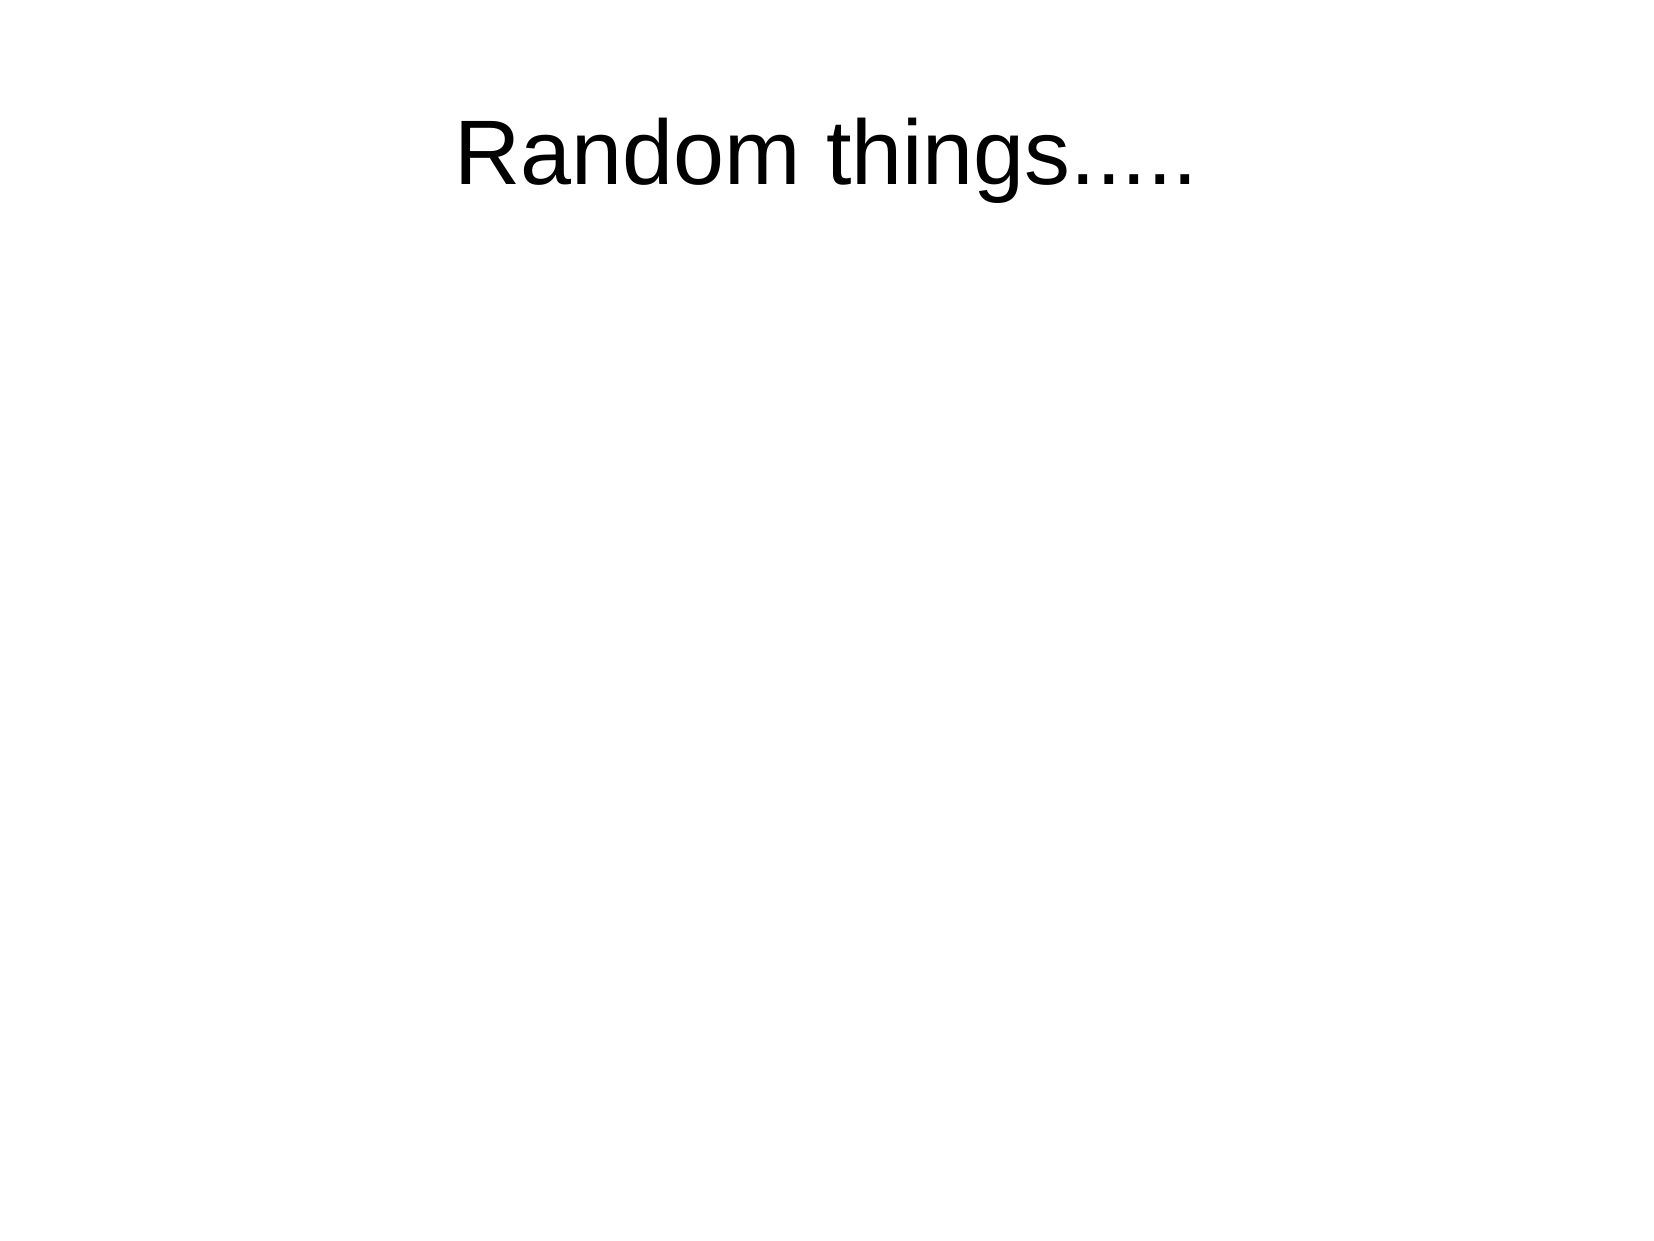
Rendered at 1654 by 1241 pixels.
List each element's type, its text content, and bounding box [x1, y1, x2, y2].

title Random things..... [82, 56, 1571, 250]
